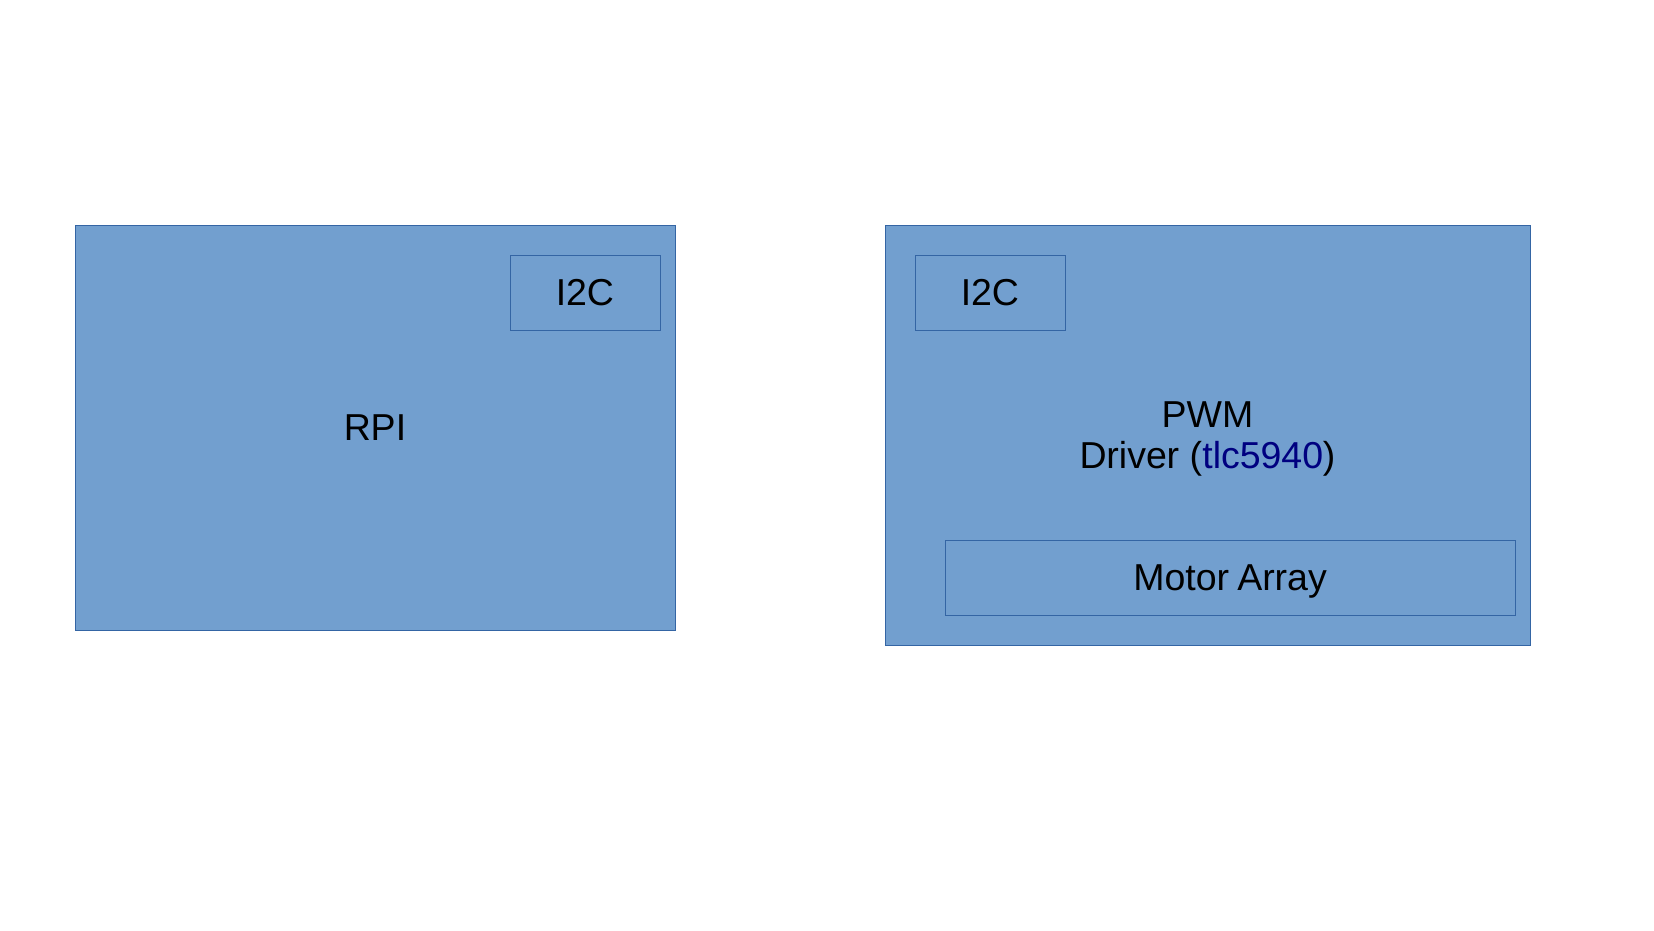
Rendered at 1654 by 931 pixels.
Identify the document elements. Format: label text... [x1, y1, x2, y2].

text_box I2C [915, 255, 1066, 331]
text_box I2C [510, 255, 661, 331]
text_box Motor Array [945, 540, 1516, 616]
text_box RPI [75, 225, 676, 631]
text_box PWM Driver (tlc5940) [885, 225, 1531, 646]
